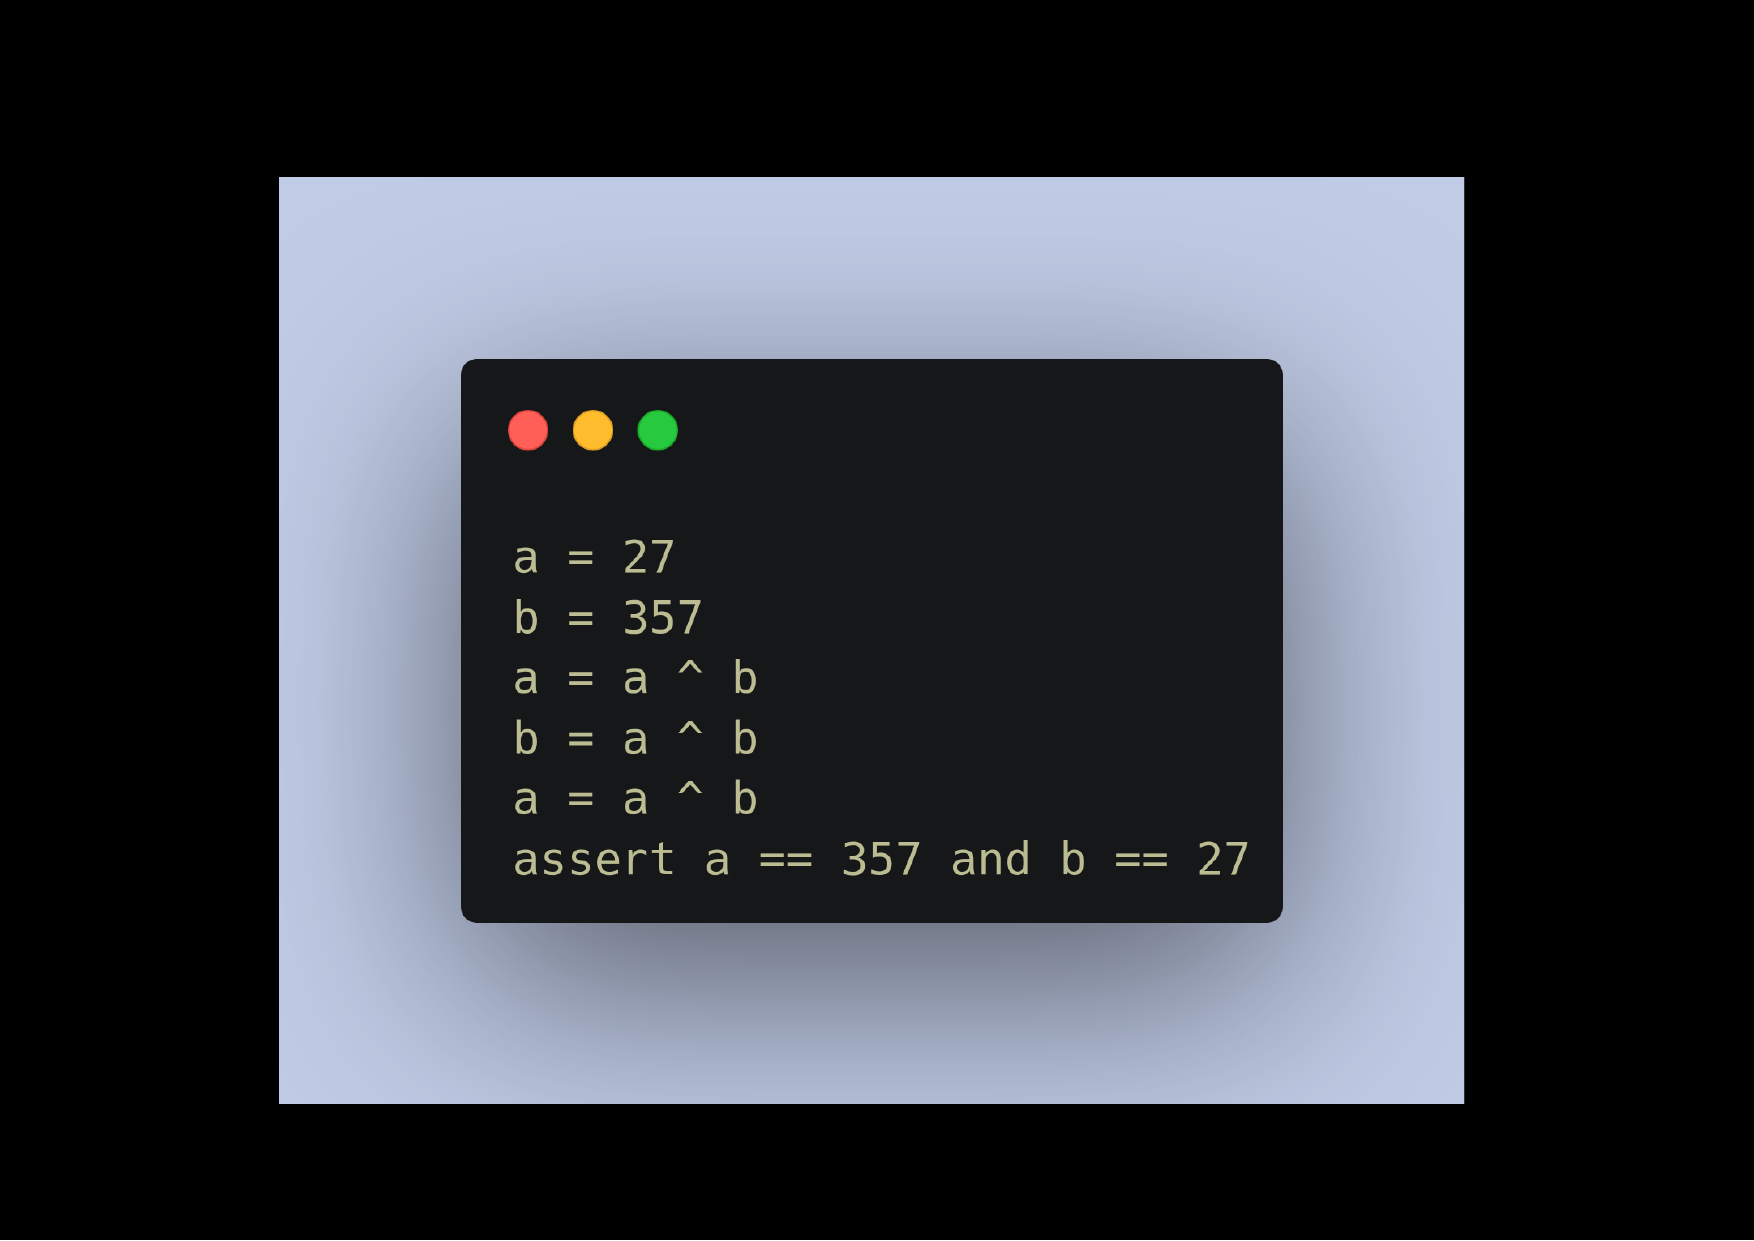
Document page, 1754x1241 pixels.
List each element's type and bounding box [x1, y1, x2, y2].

picture [278, 177, 1465, 1104]
